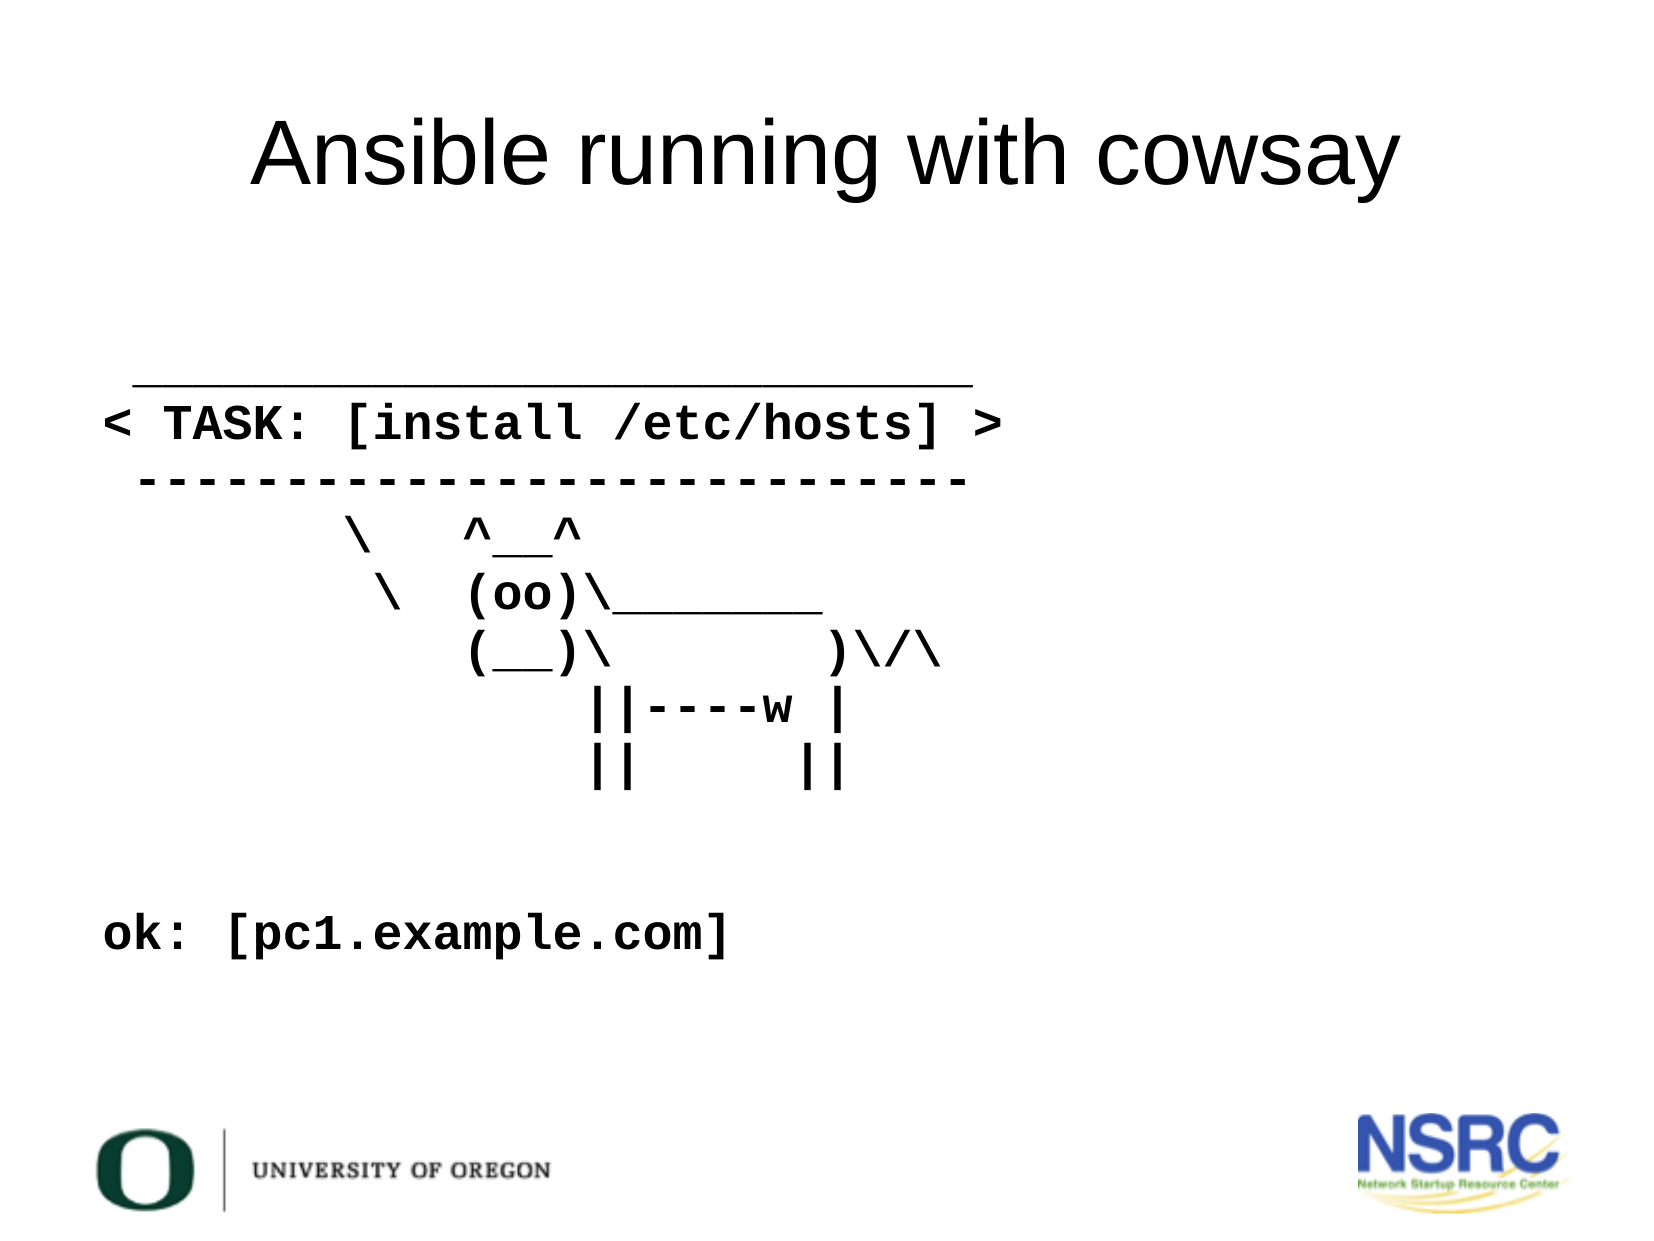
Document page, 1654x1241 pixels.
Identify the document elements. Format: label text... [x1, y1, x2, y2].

picture [82, 1125, 566, 1216]
title Ansible running with cowsay [82, 49, 1571, 257]
picture [1358, 1113, 1571, 1216]
text_box ____________________________ < TASK: [install /etc/hosts] > ---------------------------- \ ^__^ \ (oo)\_______ (__)\ )\/\ ||----w | || || ok: [pc1.example.com] [87, 333, 1600, 973]
